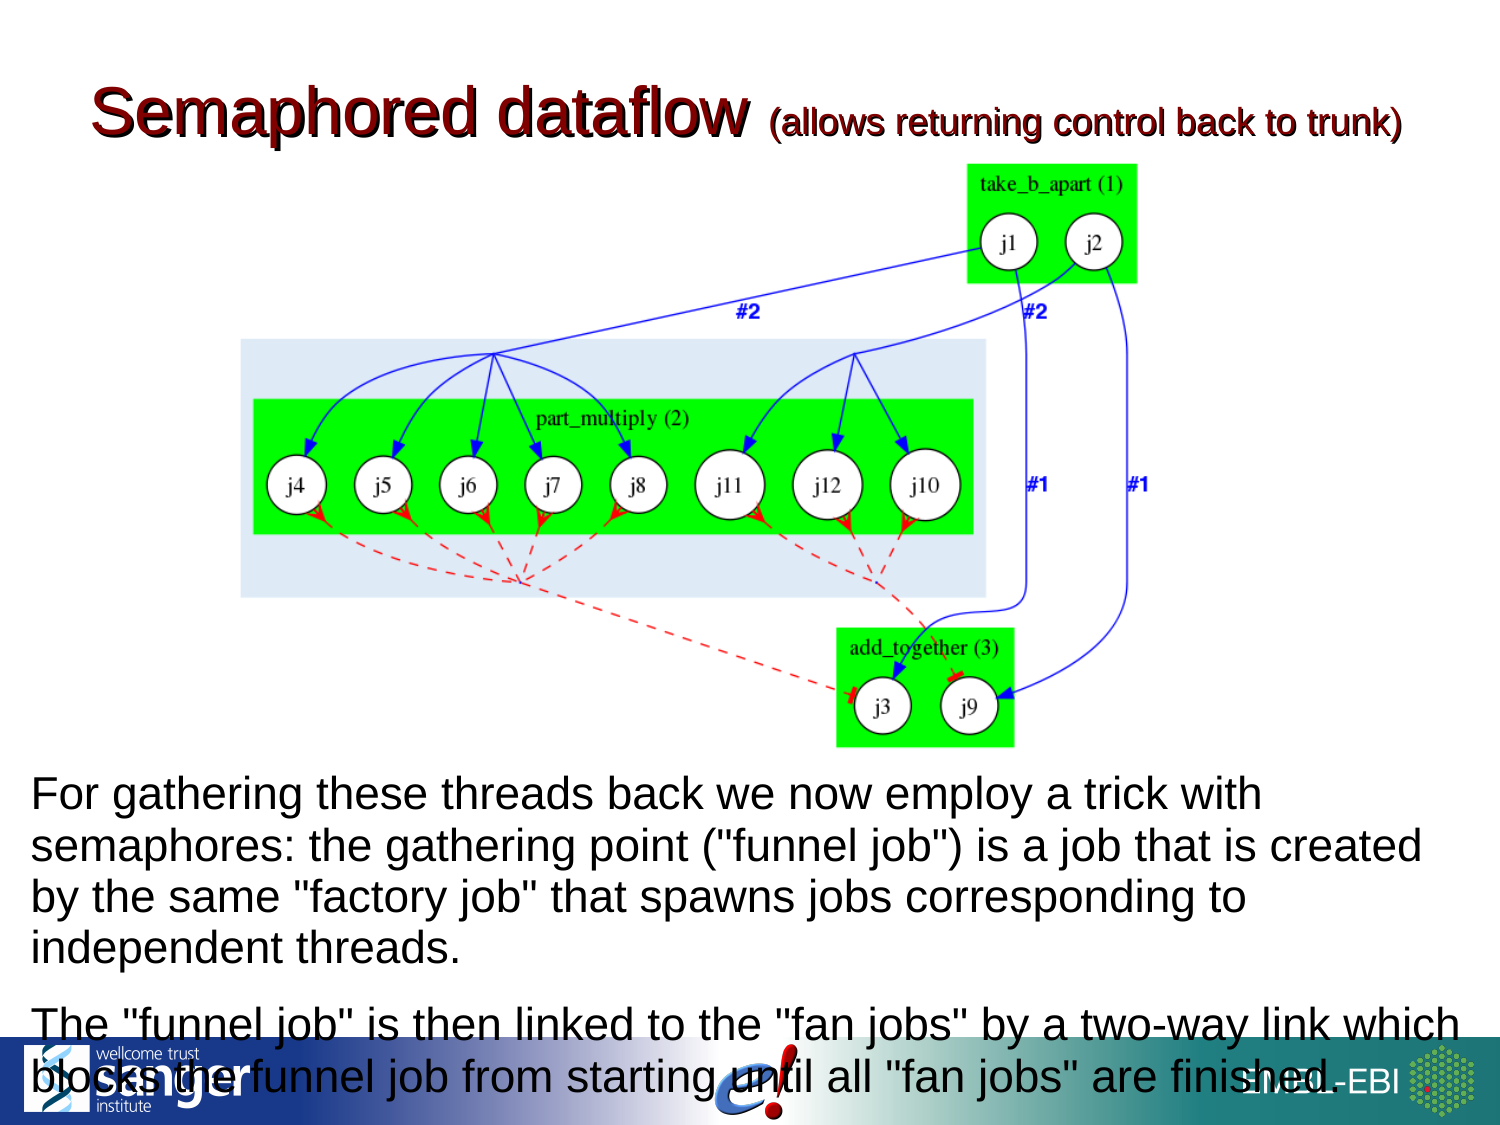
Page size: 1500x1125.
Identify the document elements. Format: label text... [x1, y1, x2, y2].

title Semaphored dataflow (allows returning control back to trunk) [75, 45, 1418, 178]
list For gathering these threads back we now employ a trick with semaphores: the gathering point ("funnel job") is a job that is created by the same "factory job" that spawns jobs corresponding to independent threads. The "funnel job" is then linked to the "fan jobs" by a two-way link which blocks the funnel job from starting until all "fan jobs" are finished. [0, 767, 1477, 1123]
picture [0, 1037, 1500, 1125]
picture [229, 152, 1152, 759]
